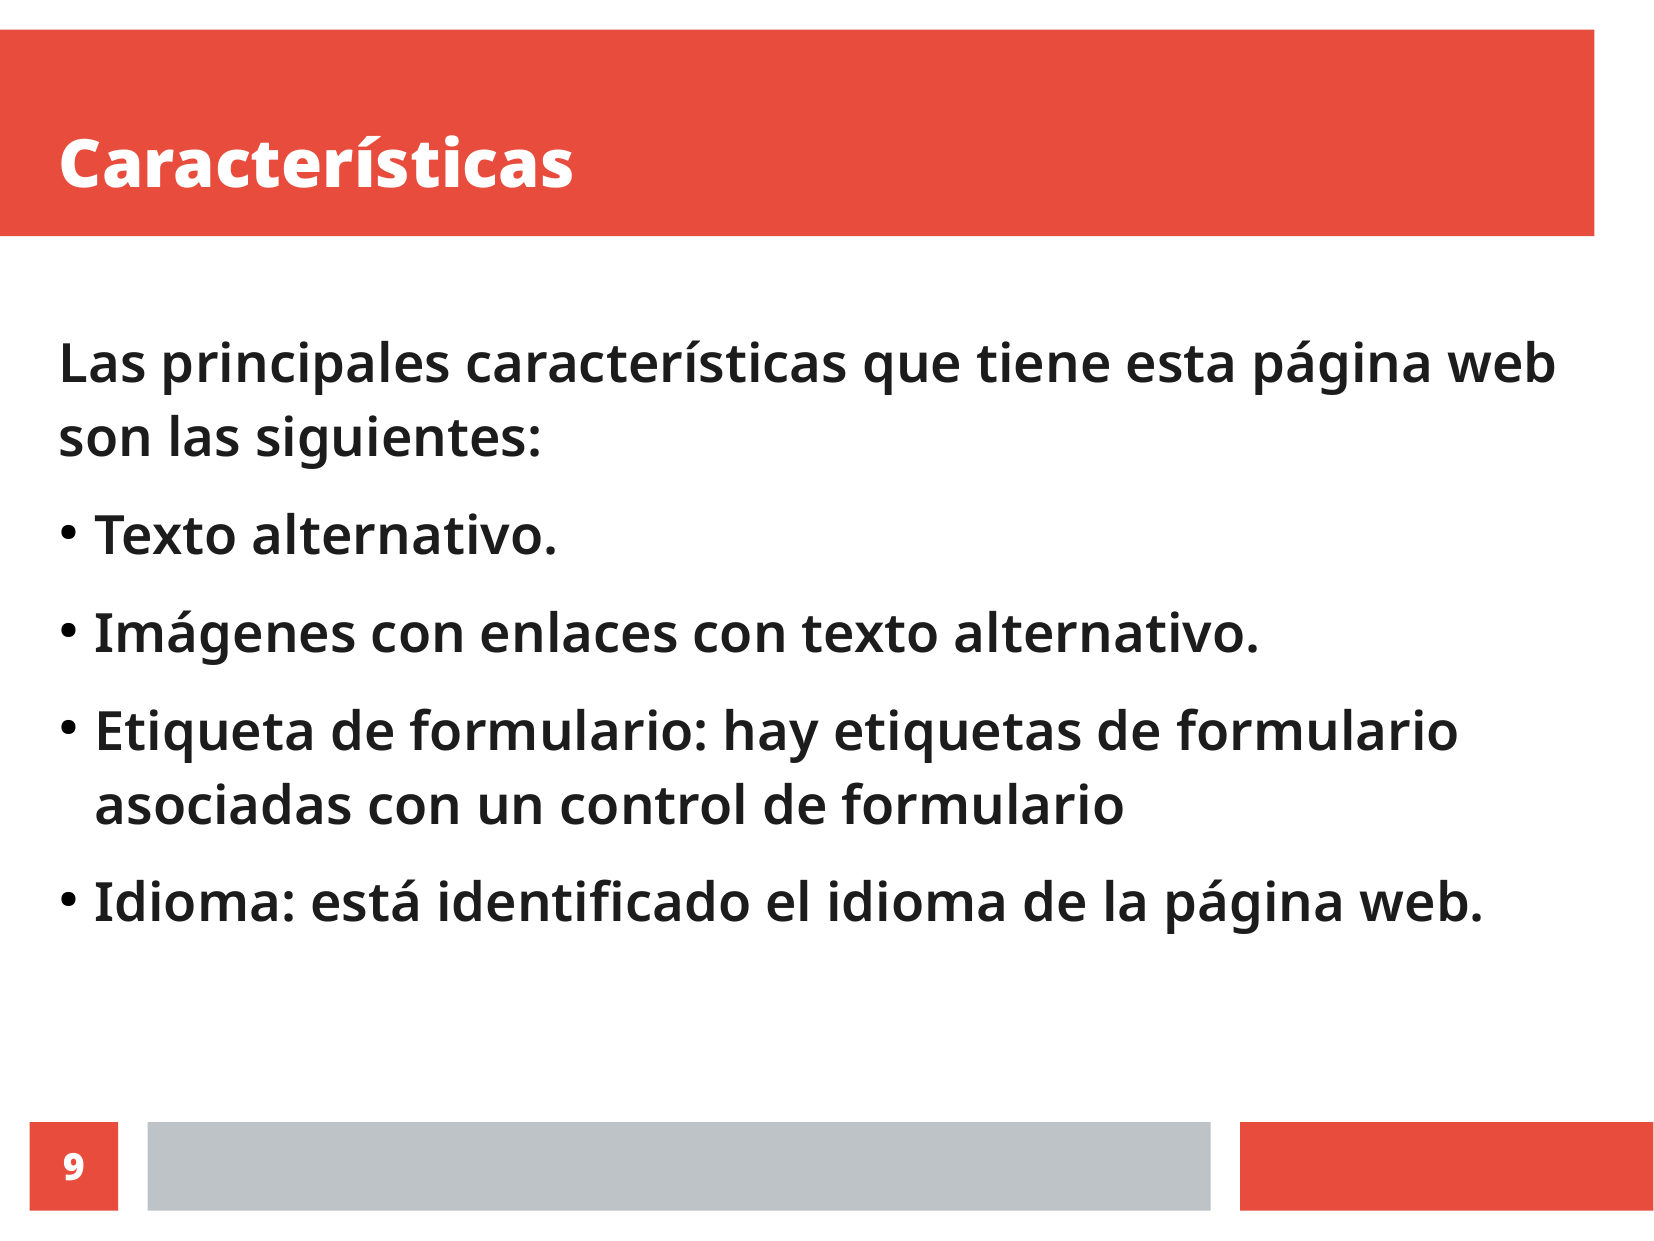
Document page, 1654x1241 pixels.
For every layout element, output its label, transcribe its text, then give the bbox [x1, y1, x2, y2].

list Las principales características que tiene esta página web son las siguientes: Texto alternativo. Imágenes con enlaces con texto alternativo. Etiqueta de formulario: hay etiquetas de formulario asociadas con un control de formulario Idioma: está identificado el idioma de la página web. [59, 324, 1565, 1093]
title Características [59, 59, 1595, 207]
